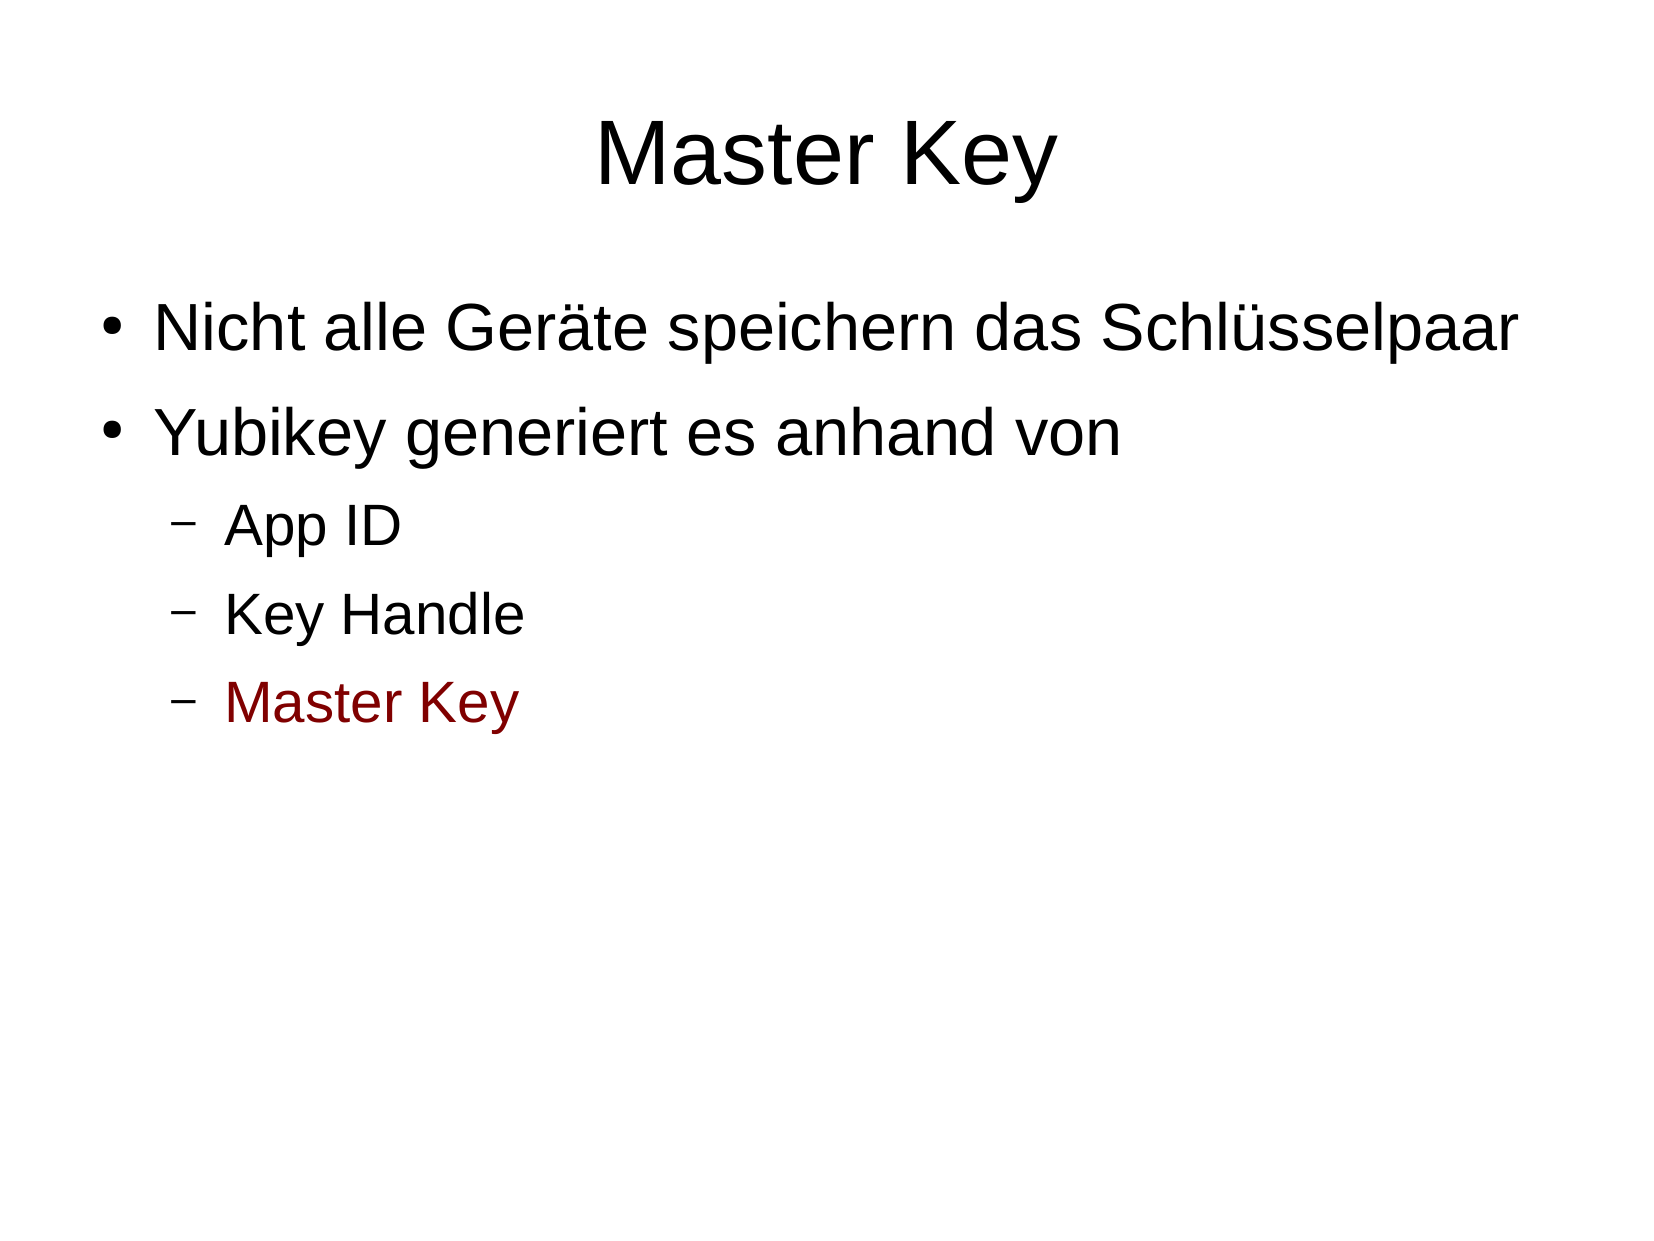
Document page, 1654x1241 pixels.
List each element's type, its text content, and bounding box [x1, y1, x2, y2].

title Master Key [82, 49, 1571, 257]
list Nicht alle Geräte speichern das Schlüsselpaar Yubikey generiert es anhand von App ID Key Handle Master Key [82, 290, 1571, 1010]
